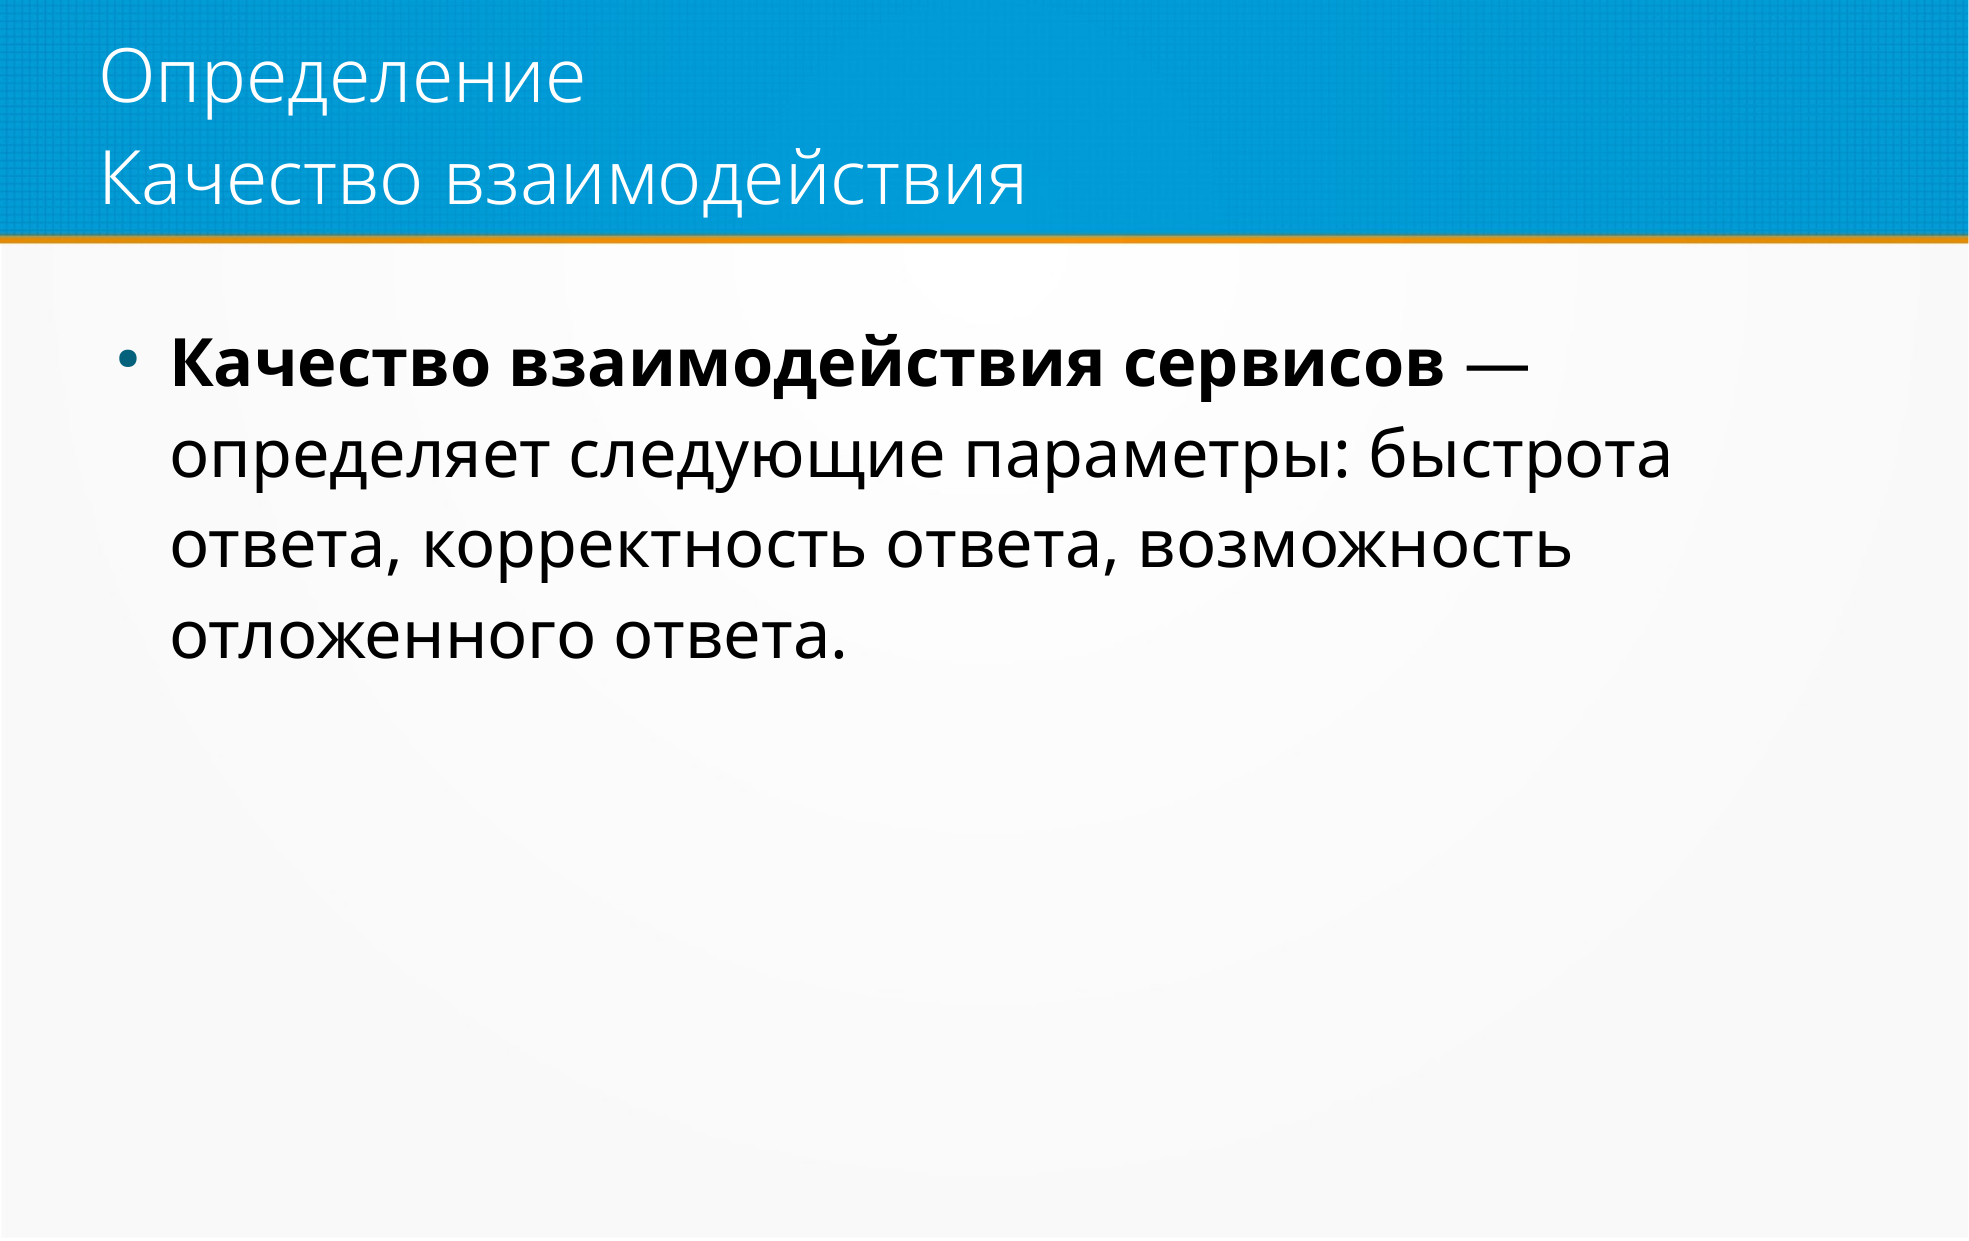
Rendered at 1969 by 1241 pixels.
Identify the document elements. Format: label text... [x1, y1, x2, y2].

list Качество взаимодействия сервисов — определяет следующие параметры: быстрота ответа, корректность ответа, возможность отложенного ответа. [98, 315, 1861, 1081]
picture [0, 233, 1969, 1241]
title Определение Качество взаимодействия [98, 19, 1870, 227]
